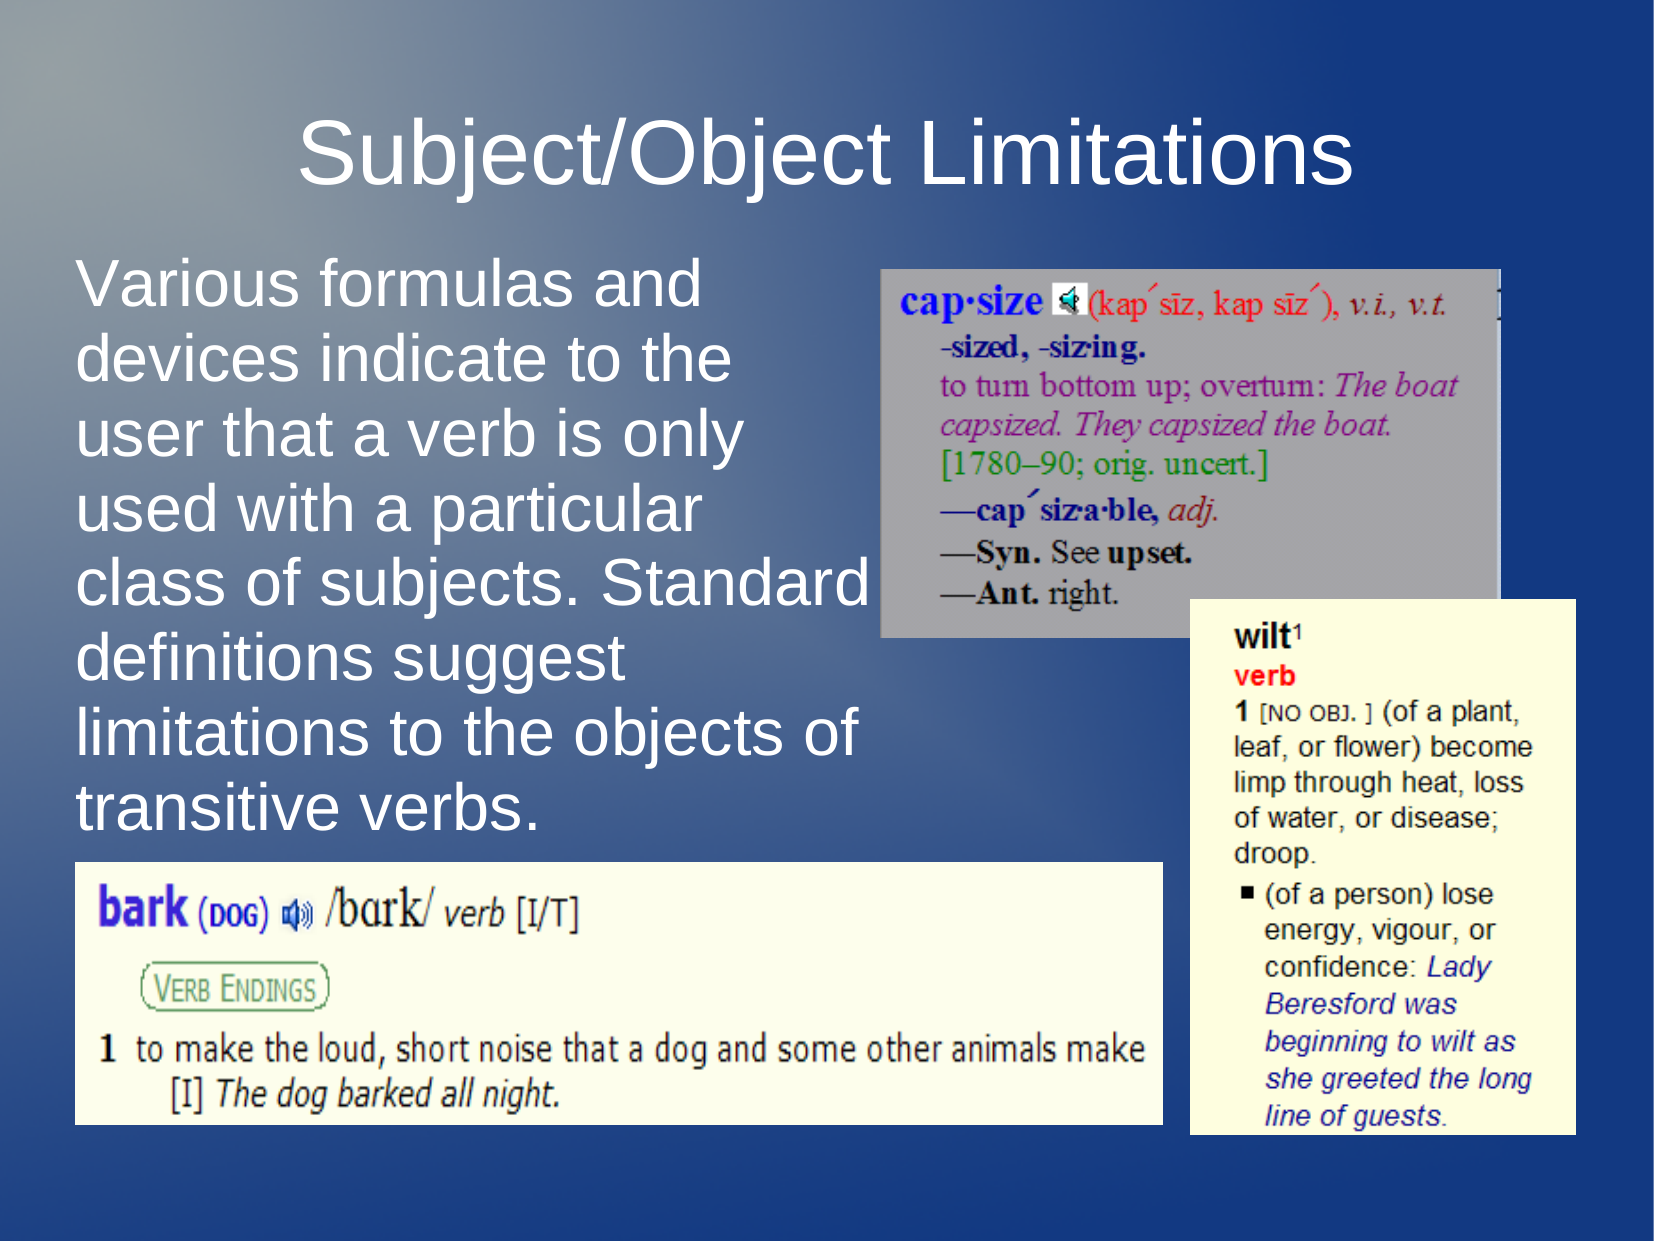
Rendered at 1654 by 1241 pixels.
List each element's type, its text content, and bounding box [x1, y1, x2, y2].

title Subject/Object Limitations [82, 49, 1571, 257]
list Various formulas and devices indicate to the user that a verb is only used with a particular class of subjects. Standard definitions suggest limitations to the objects of transitive verbs. [75, 246, 1126, 862]
picture [0, 0, 1654, 1241]
